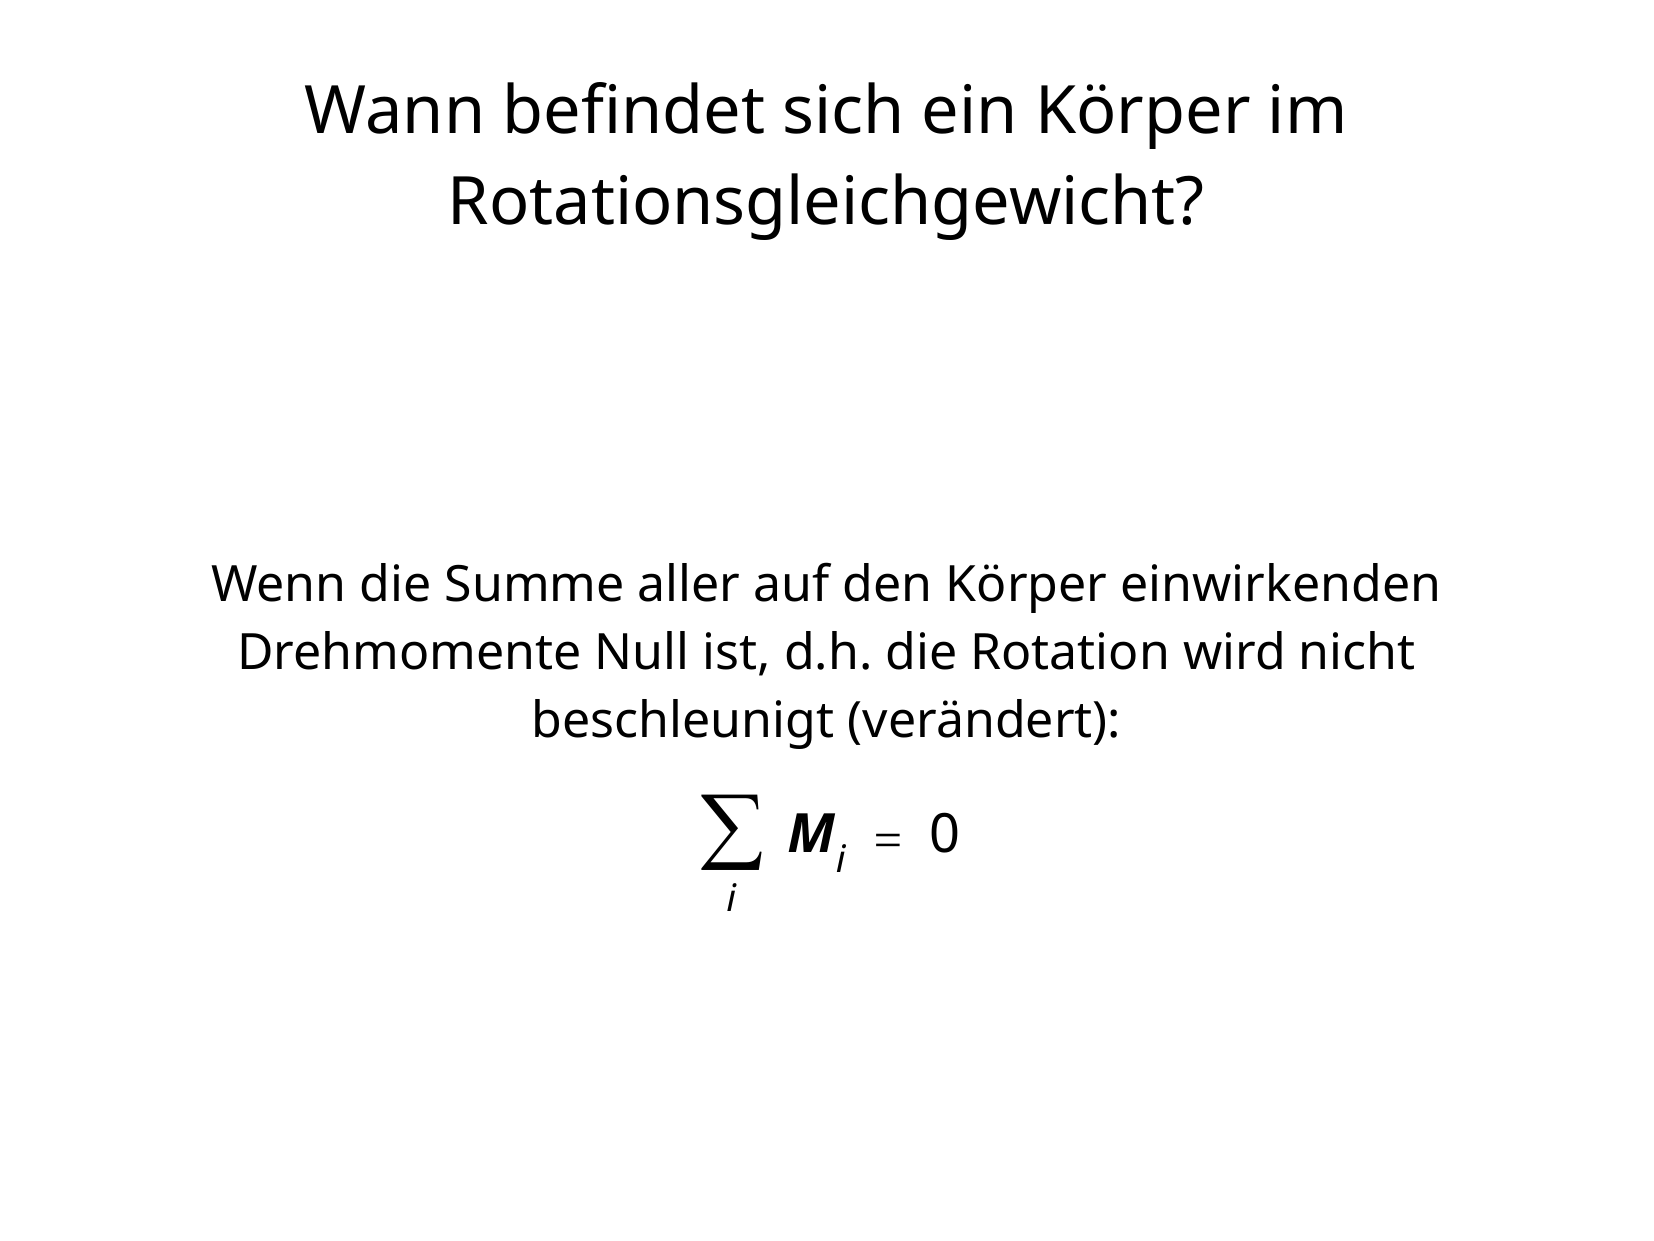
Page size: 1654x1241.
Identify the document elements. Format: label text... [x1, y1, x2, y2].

title Wann befindet sich ein Körper im Rotationsgleichgewicht? [82, 49, 1571, 257]
chart [690, 791, 963, 922]
subtitle Wenn die Summe aller auf den Körper einwirkenden Drehmomente Null ist, d.h. die Rotation wird nicht beschleunigt (verändert): [82, 290, 1571, 1010]
